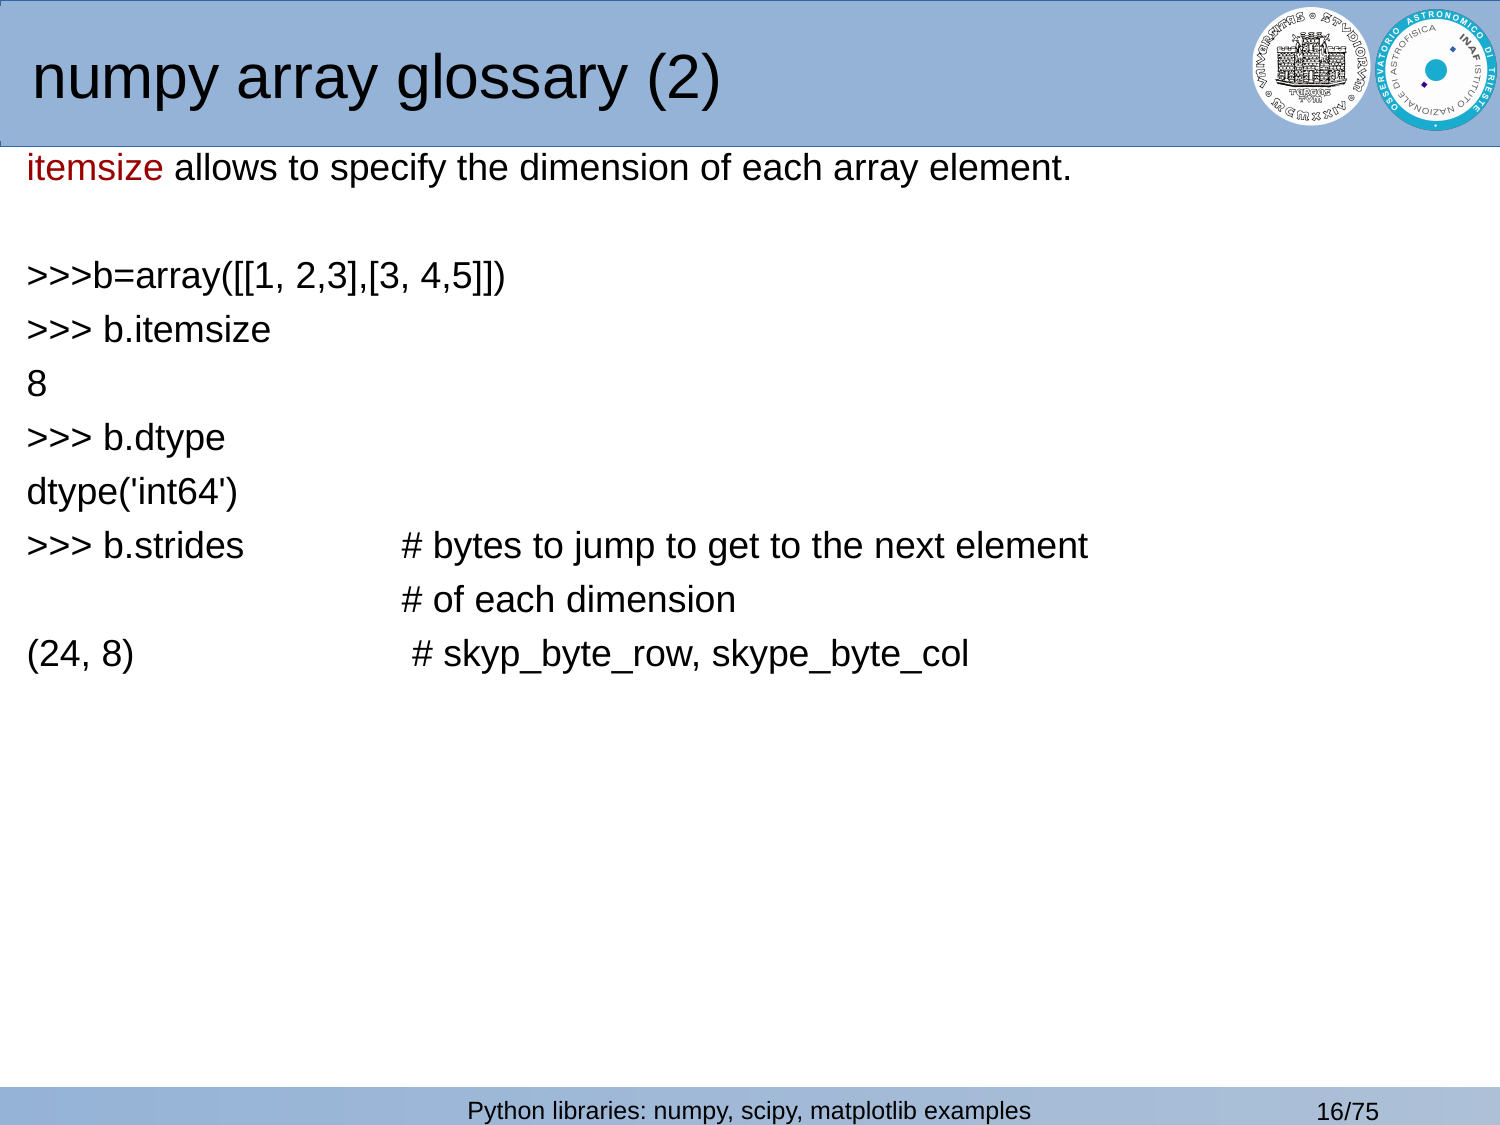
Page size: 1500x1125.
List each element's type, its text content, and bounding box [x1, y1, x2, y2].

text_box numpy array glossary (2) [0, 5, 1253, 141]
picture [1253, 0, 1500, 135]
list itemsize allows to specify the dimension of each array element. >>>b=array([[1, 2,3],[3, 4,5]]) >>> b.itemsize 8 >>> b.dtype dtype('int64') >>> b.strides # bytes to jump to get to the next element # of each dimension (24, 8) # skyp_byte_row, skype_byte_col [11, 135, 1500, 1037]
